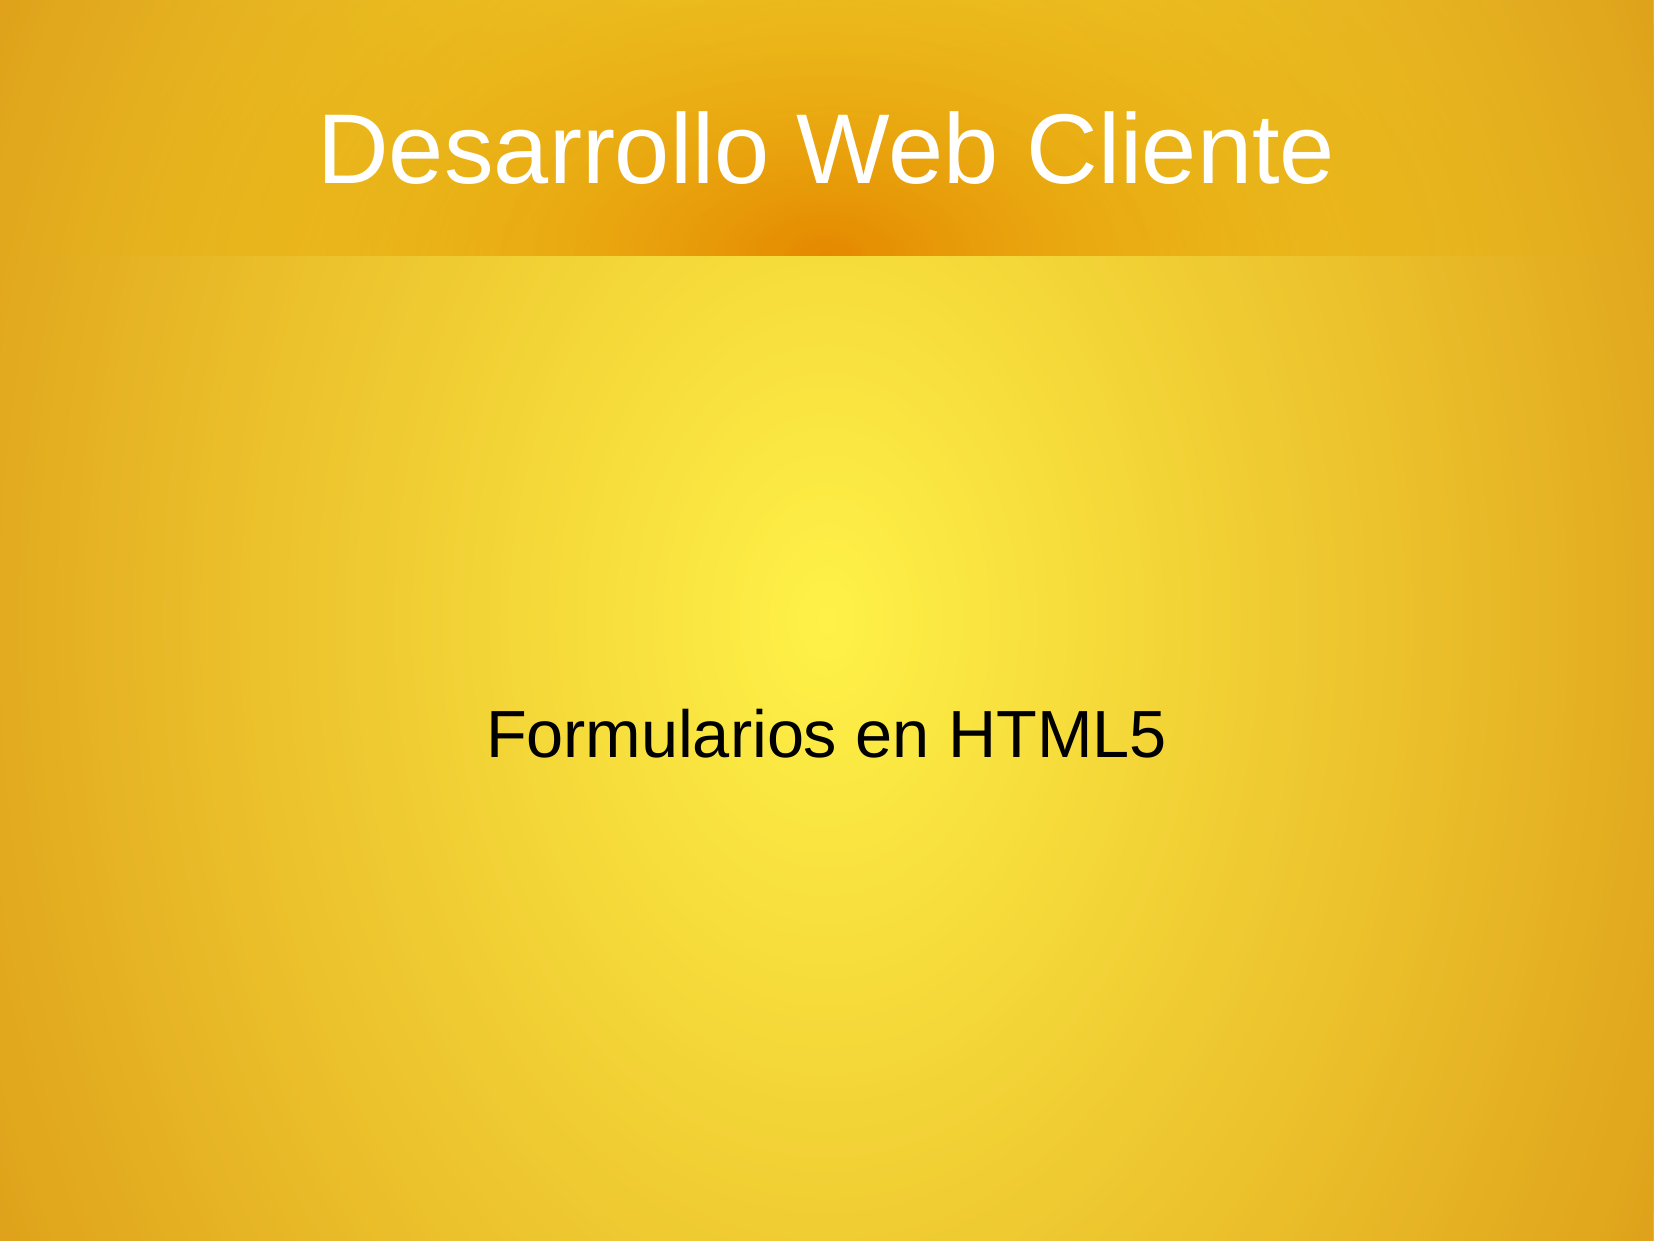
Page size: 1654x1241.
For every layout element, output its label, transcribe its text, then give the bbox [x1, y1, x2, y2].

subtitle Formularios en HTML5 [82, 299, 1571, 1170]
title Desarrollo Web Cliente [82, 47, 1571, 252]
